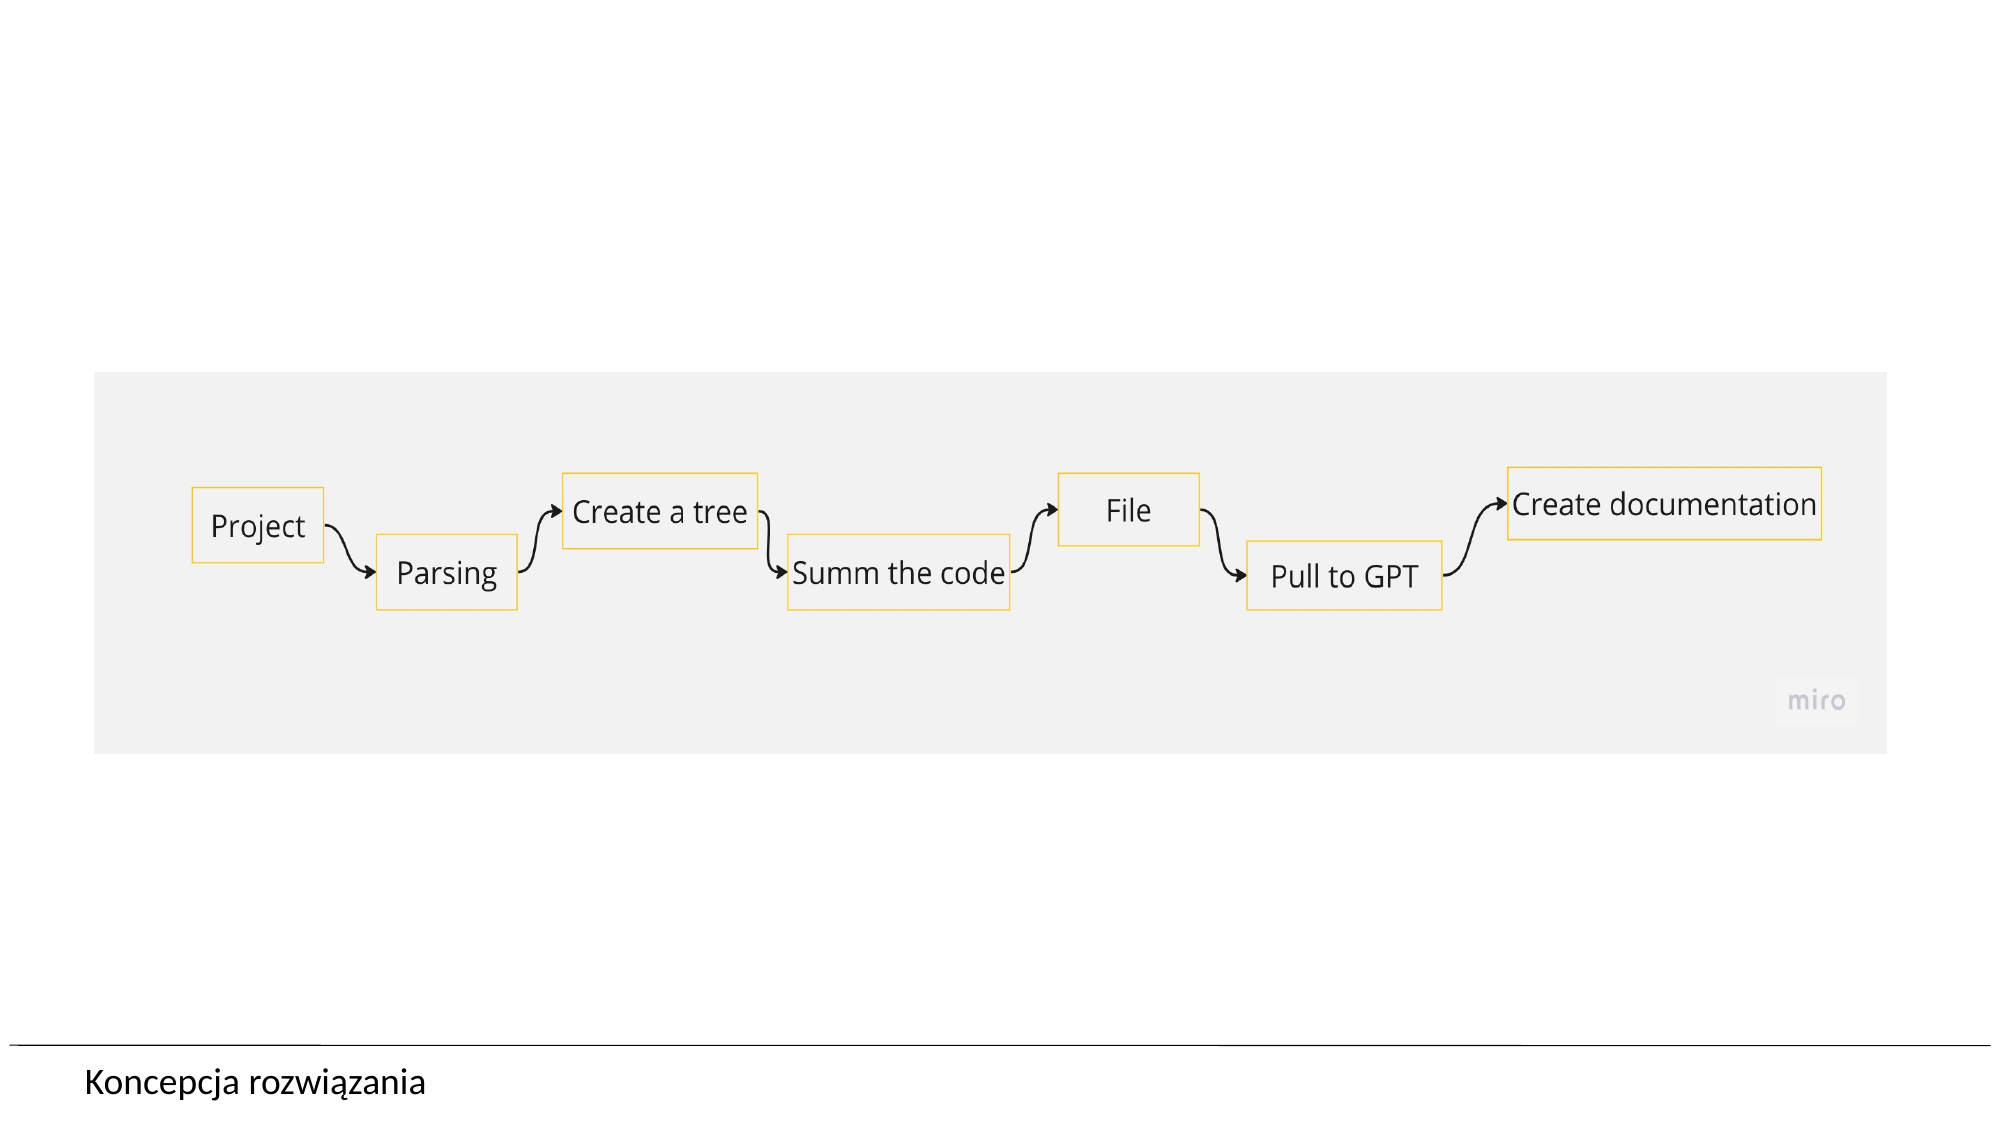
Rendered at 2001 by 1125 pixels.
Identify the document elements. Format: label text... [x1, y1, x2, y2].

text_box Koncepcja rozwiązania [69, 1049, 855, 1111]
picture [94, 372, 1887, 754]
